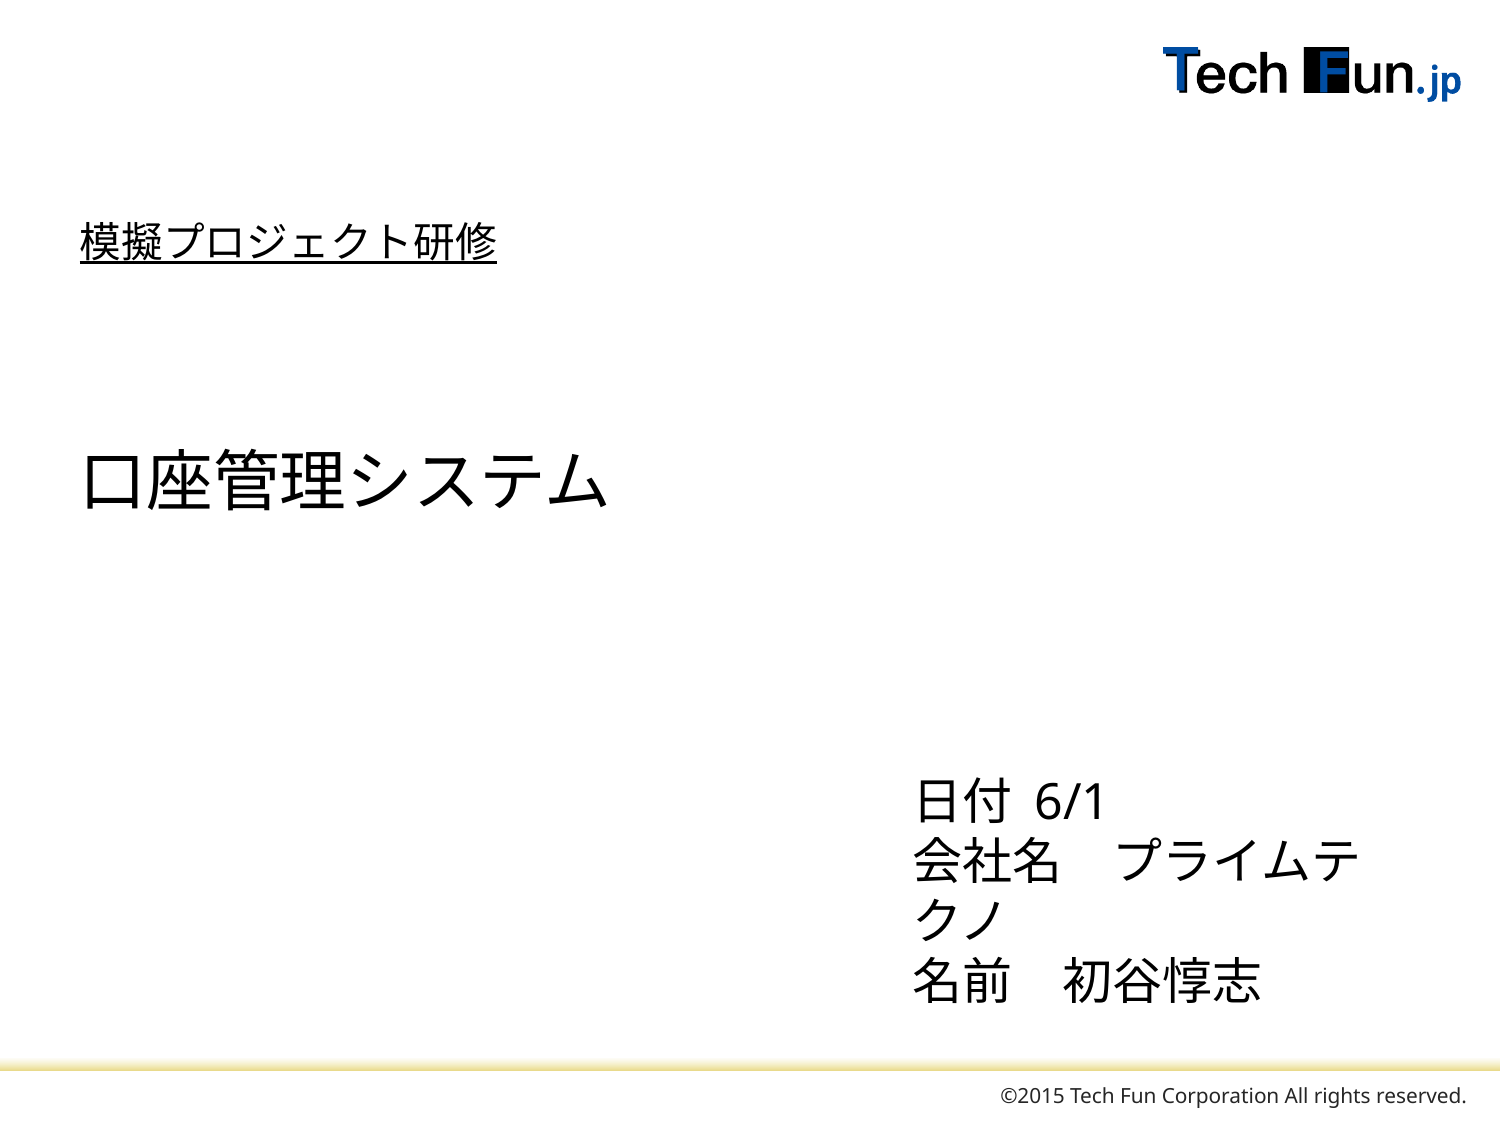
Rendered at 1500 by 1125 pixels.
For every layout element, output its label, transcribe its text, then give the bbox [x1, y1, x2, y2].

picture [1163, 47, 1461, 102]
text_box 日付 6/1 会社名 プライムテクノ 名前 初谷惇志 [897, 786, 1418, 993]
picture [0, 1058, 1500, 1071]
text_box 模擬プロジェクト研修 [64, 208, 775, 288]
text_box ©2015 Tech Fun Corporation All rights reserved. [938, 1065, 1482, 1125]
text_box 口座管理システム [64, 361, 1423, 551]
